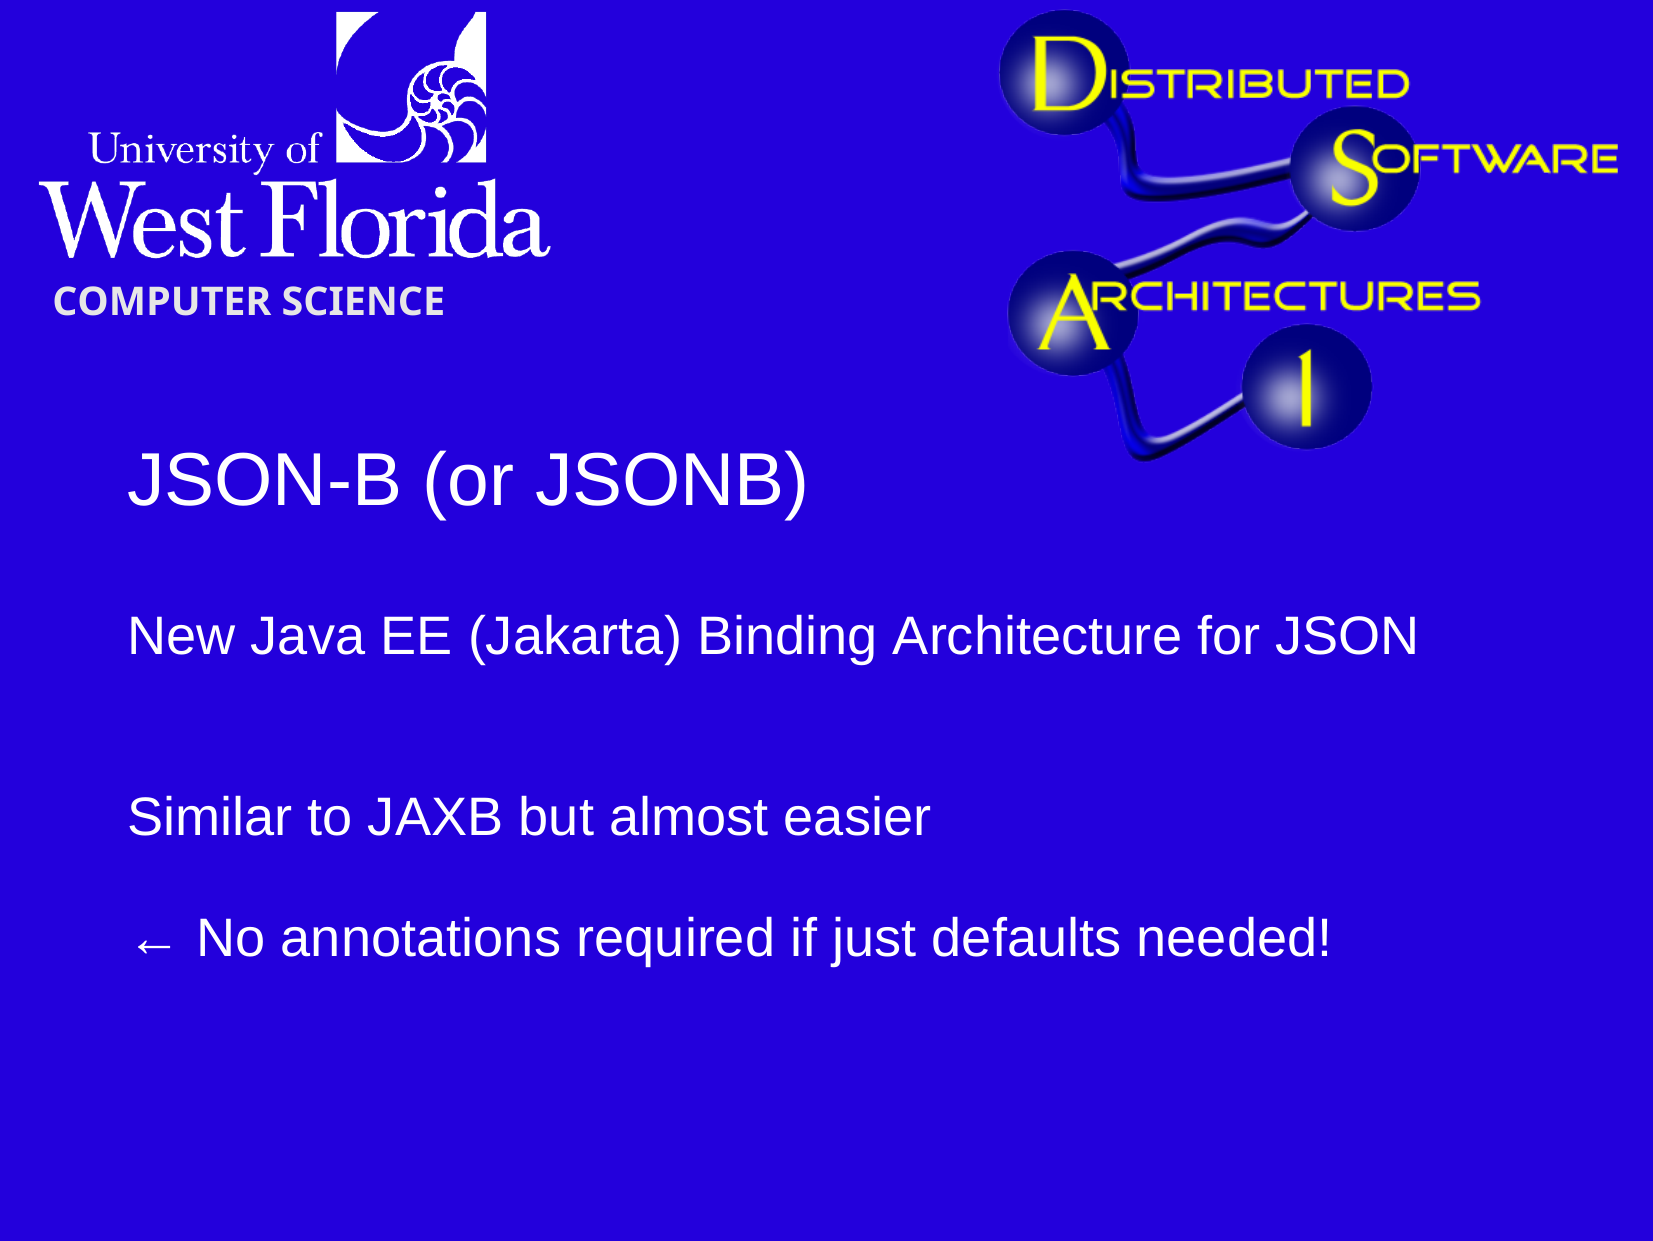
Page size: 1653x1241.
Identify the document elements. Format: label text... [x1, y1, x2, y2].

text_box JSON-B (or JSONB) New Java EE (Jakarta) Binding Architecture for JSON Similar to JAXB but almost easier ← No annotations required if just defaults needed! [112, 426, 1455, 731]
picture [910, 0, 1653, 506]
picture [37, 0, 558, 262]
text_box COMPUTER SCIENCE [37, 262, 562, 333]
